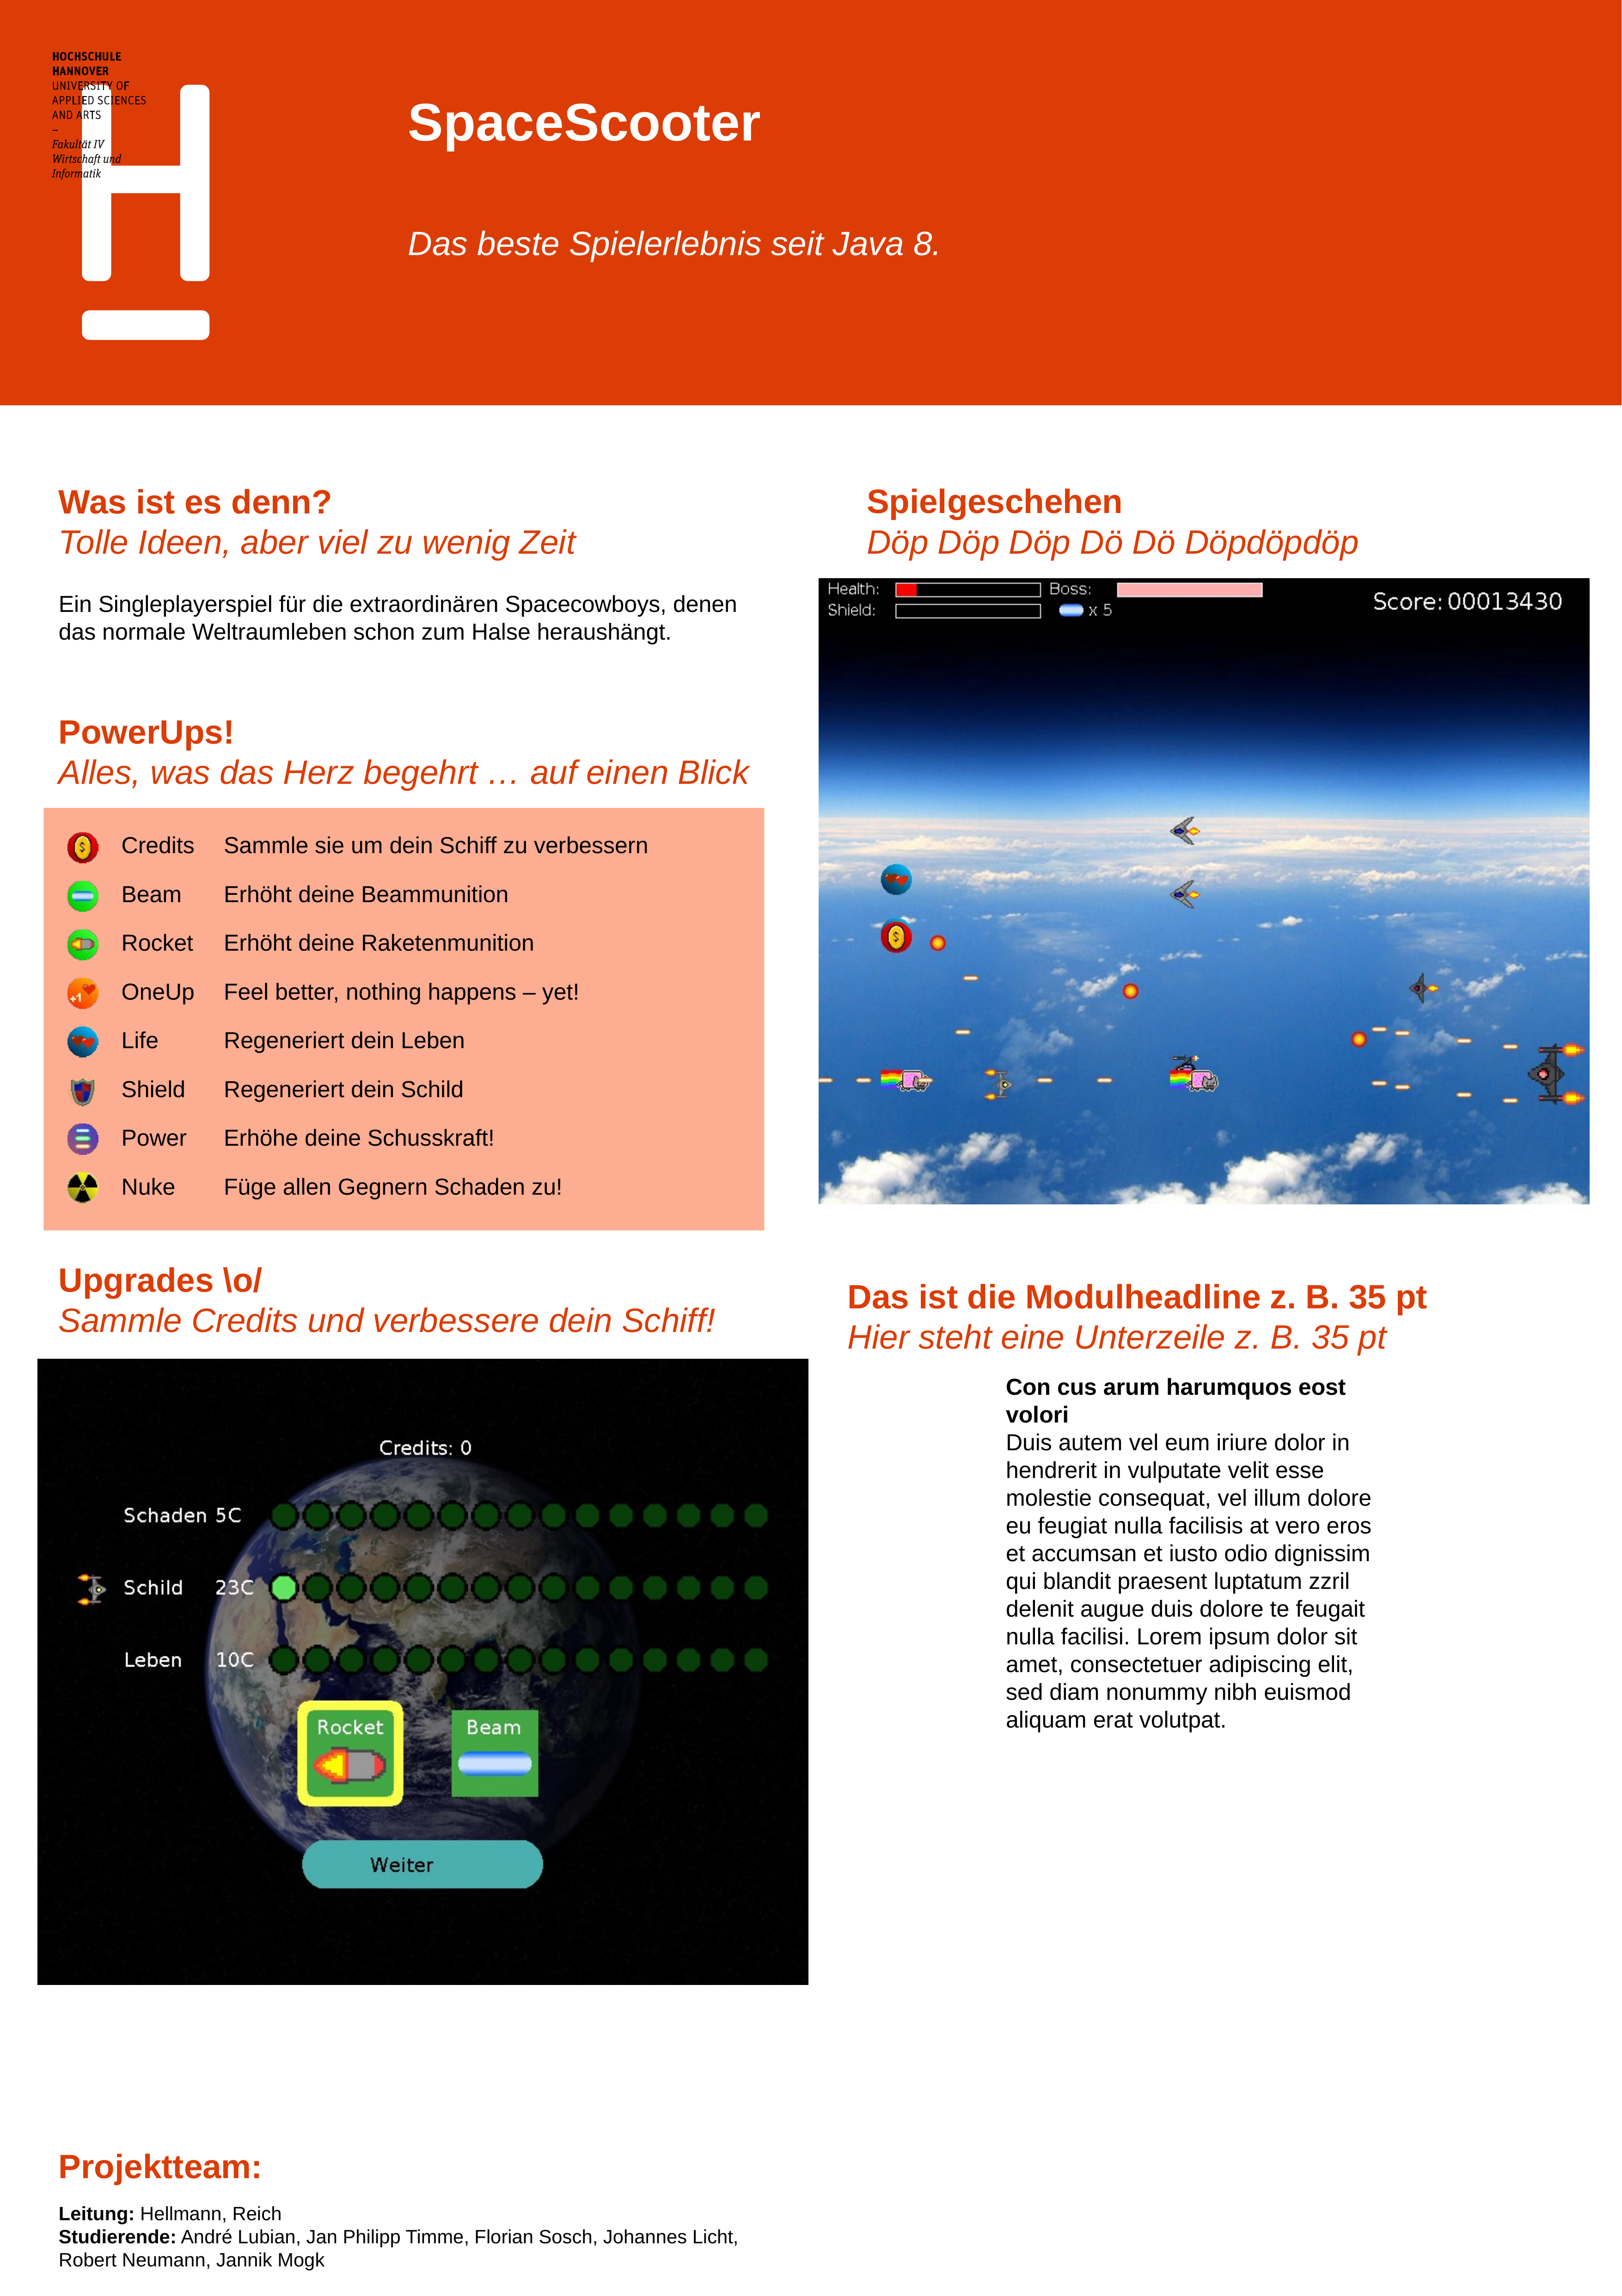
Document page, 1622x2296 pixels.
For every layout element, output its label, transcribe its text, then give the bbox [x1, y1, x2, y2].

text_box [0, 0, 1622, 405]
picture [37, 1359, 808, 1985]
text_box Upgrades \o/ Sammle Credits und verbessere dein Schiff! [52, 1254, 762, 1343]
text_box Credits Sammle sie um dein Schiff zu verbessern Beam Erhöht deine Beammunition Rocket Erhöht deine Raketenmunition OneUp Feel better, nothing happens – yet! Life Regeneriert dein Leben Shield Regeneriert dein Schild Power Erhöhe deine Schusskraft! Nuke Füge allen Gegnern Schaden zu! [115, 827, 748, 1203]
text_box SpaceScooter [401, 84, 1532, 155]
picture [67, 1124, 98, 1155]
text_box Was ist es denn? Tolle Ideen, aber viel zu wenig Zeit [52, 476, 762, 564]
picture [67, 881, 98, 912]
text_box Leitung: Hellmann, Reich Studierende: André Lubian, Jan Philipp Timme, Florian Sosch, Johannes Licht, Robert Neumann, Jannik Mogk [52, 2198, 762, 2296]
picture [67, 1075, 98, 1106]
picture [819, 578, 1590, 1204]
text_box Das ist die Modulheadline z. B. 35 pt Hier steht eine Unterzeile z. B. 35 pt [840, 1271, 1551, 1359]
picture [67, 929, 98, 960]
text_box Das beste Spielerlebnis seit Java 8. [401, 218, 1537, 266]
picture [52, 51, 210, 340]
picture [67, 832, 98, 863]
text_box Spielgeschehen Döp Döp Döp Dö Dö Döpdöpdöp [860, 476, 1570, 564]
text_box Projektteam: [52, 2141, 762, 2189]
text_box PowerUps! Alles, was das Herz begehrt … auf einen Blick [52, 706, 762, 794]
text_box Ein Singleplayerspiel für die extraordinären Spacecowboys, denen das normale Weltraumleben schon zum Halse heraushängt. [52, 585, 762, 676]
text_box [43, 808, 765, 1231]
picture [67, 1172, 98, 1203]
picture [86, 1026, 98, 1038]
picture [67, 978, 98, 1009]
text_box Con cus arum harumquos eost volori Duis autem vel eum iriure dolor in hendrerit in vulputate velit esse molestie consequat, vel illum dolore eu feugiat nulla facilisis at vero eros et accumsan et iusto odio dignissim qui blandit praesent luptatum zzril delenit augue duis dolore te feugait nulla facilisi. Lorem ipsum dolor sit amet, consectetuer adipiscing elit, sed diam nonummy nibh euismod aliquam erat volutpat. [999, 1368, 1403, 1736]
picture [67, 1026, 98, 1058]
